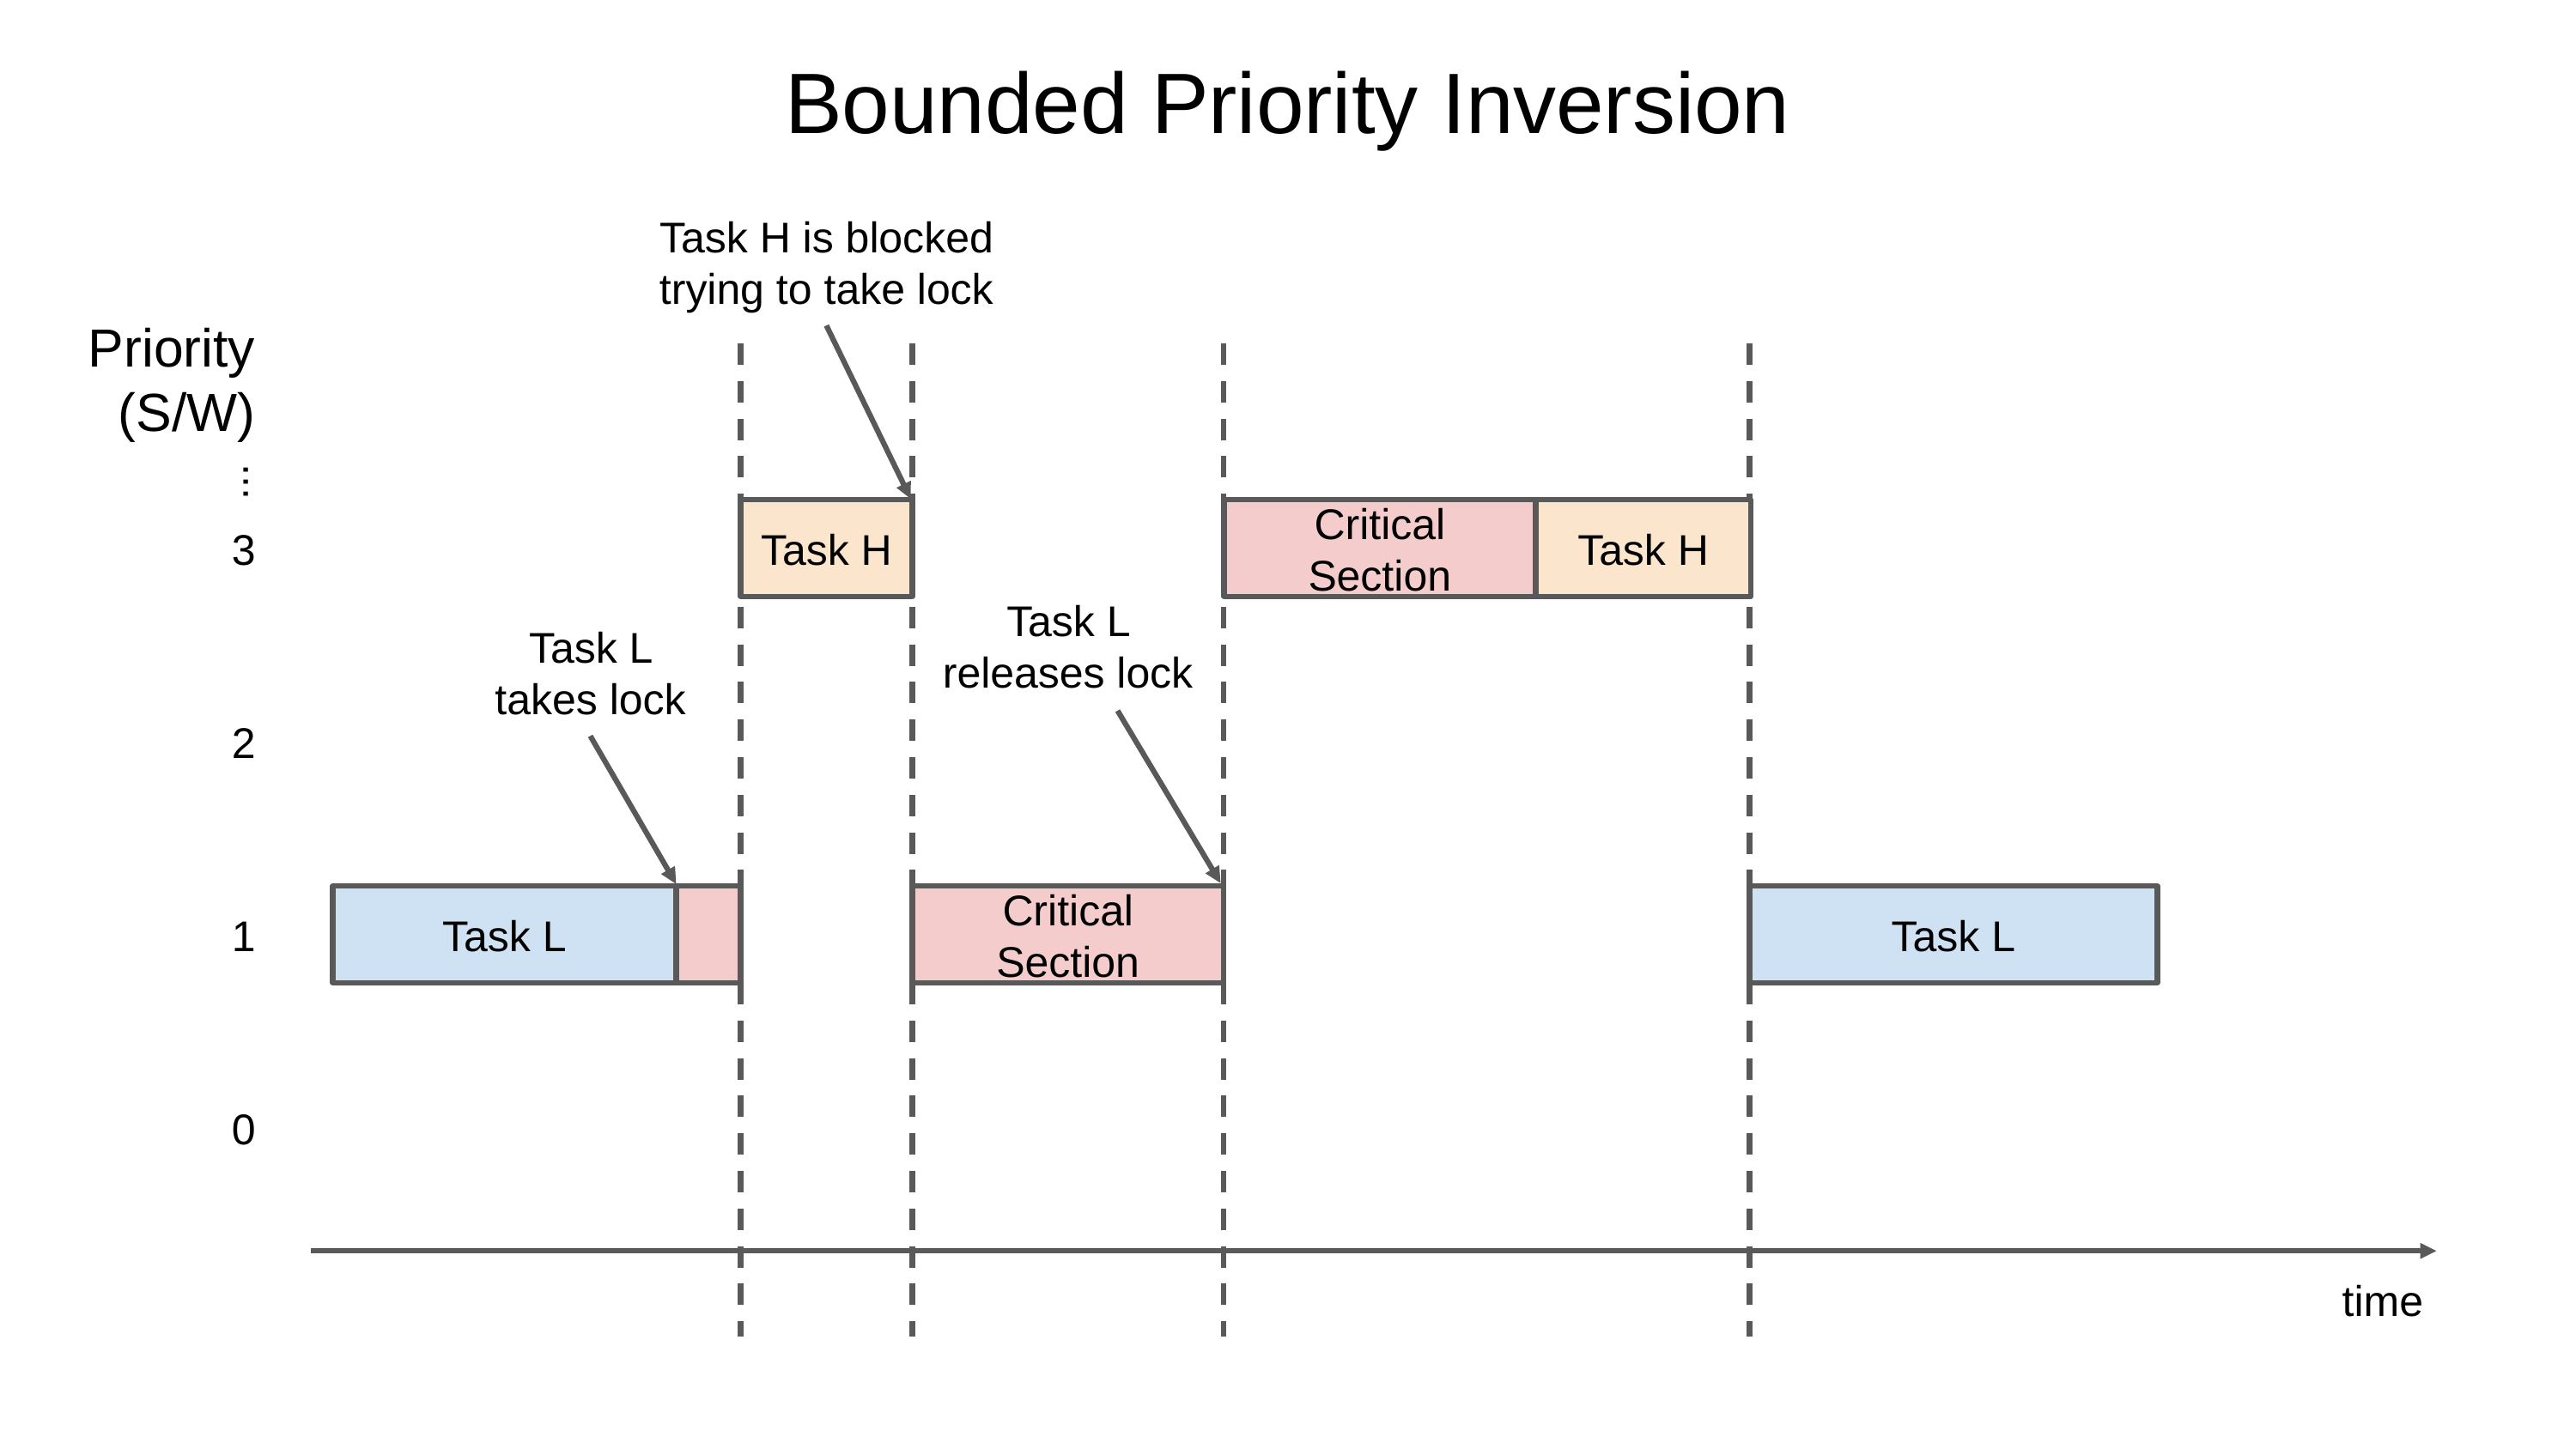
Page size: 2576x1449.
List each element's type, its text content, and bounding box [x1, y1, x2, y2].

text_box Priority (S/W) [64, 307, 269, 447]
text_box ... [171, 420, 290, 544]
text_box 1 [128, 875, 269, 994]
text_box Task L takes lock [468, 607, 713, 737]
text_box Task L [1749, 886, 2158, 983]
text_box Critical Section [1224, 500, 1535, 597]
text_box Task H [1535, 500, 1751, 597]
text_box [676, 886, 741, 983]
text_box 0 [128, 1068, 269, 1187]
text_box Task L releases lock [927, 580, 1210, 710]
text_box time [2275, 1261, 2490, 1337]
text_box Critical Section [912, 886, 1224, 983]
text_box 3 [128, 488, 269, 608]
text_box Bounded Priority Inversion [663, 0, 1913, 199]
text_box Task H is blocked trying to take lock [633, 197, 1019, 326]
text_box Task H [740, 500, 913, 597]
text_box Task L [332, 886, 676, 983]
text_box 2 [128, 682, 269, 801]
